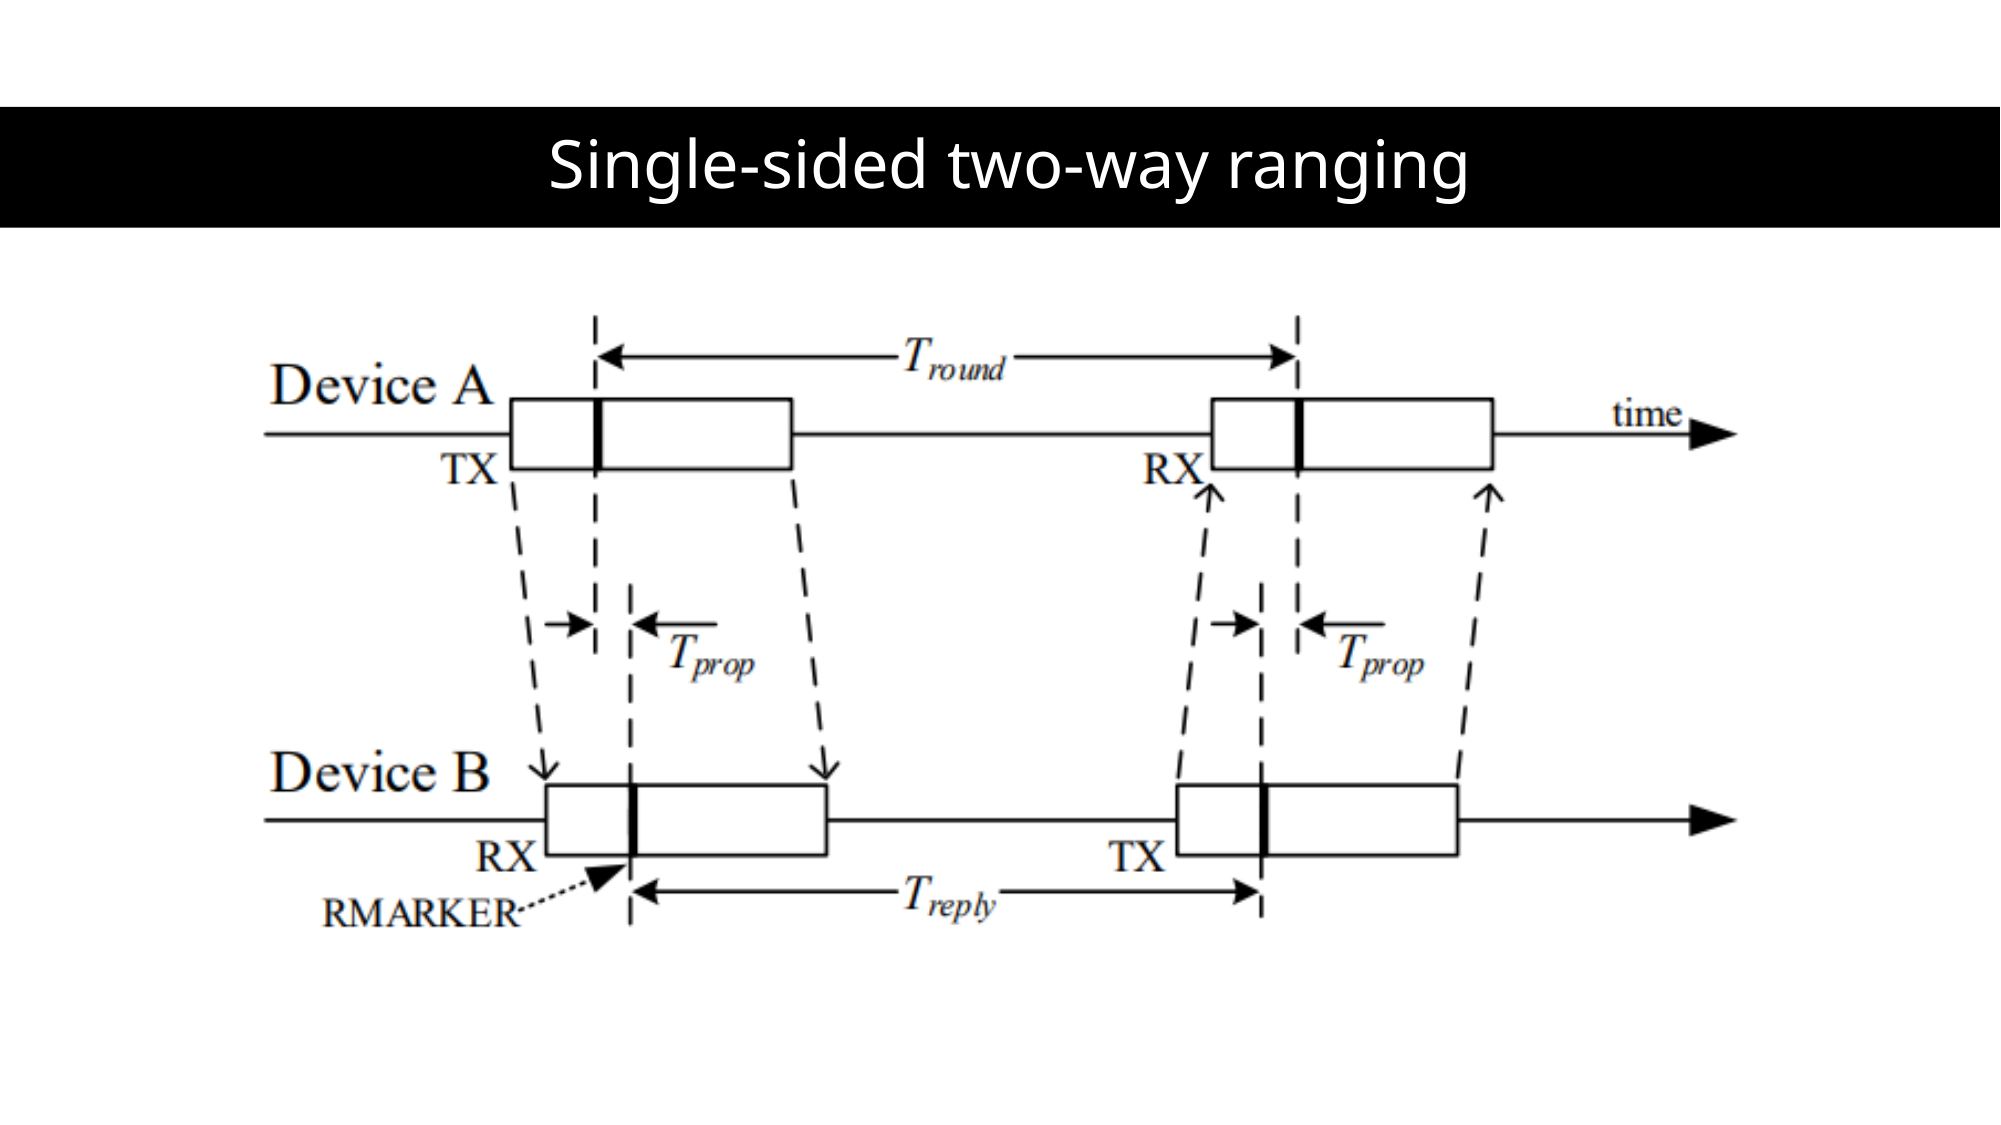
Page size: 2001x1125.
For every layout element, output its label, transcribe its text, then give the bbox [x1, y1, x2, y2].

title Single-sided two-way ranging [91, 105, 1931, 228]
text_box [0, 106, 91, 228]
picture [220, 274, 1780, 996]
text_box [1931, 106, 2000, 228]
